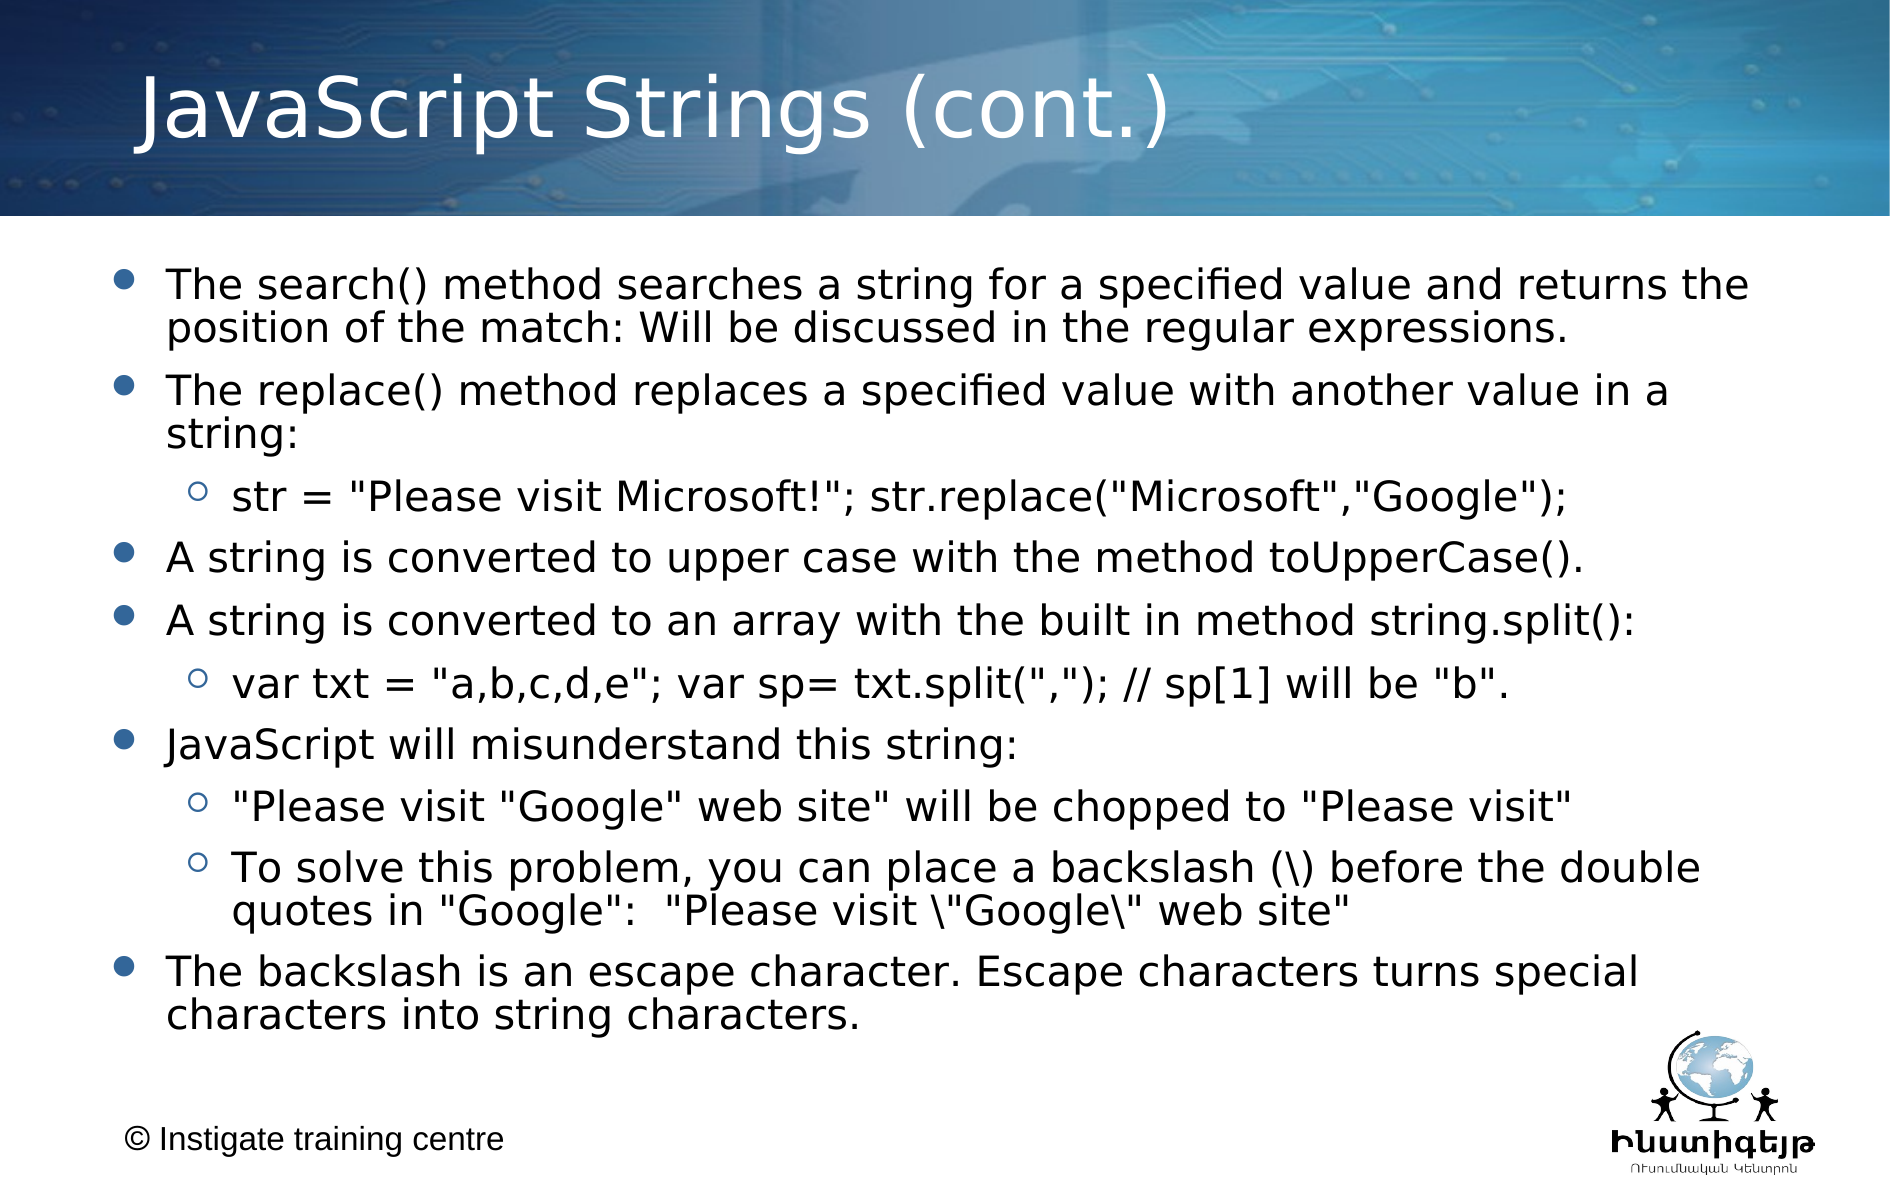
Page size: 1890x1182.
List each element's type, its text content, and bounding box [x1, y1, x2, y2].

list The search() method searches a string for a specified value and returns the position of the match: Will be discussed in the regular expressions. The replace() method replaces a specified value with another value in a string: str = "Please visit Microsoft!"; str.replace("Microsoft","Google"); A string is converted to upper case with the method toUpperCase(). A string is converted to an array with the built in method string.split(): var txt = "a,b,c,d,e"; var sp= txt.split(","); // sp[1] will be "b". JavaScript will misunderstand this string: "Please visit "Google" web site" will be chopped to "Please visit" To solve this problem, you can place a backslash (\) before the double quotes in "Google": "Please visit \"Google\" web site" The backslash is an escape character. Escape characters turns special characters into string characters. [110, 264, 1801, 293]
picture [0, 0, 1890, 216]
picture [1612, 1030, 1815, 1175]
